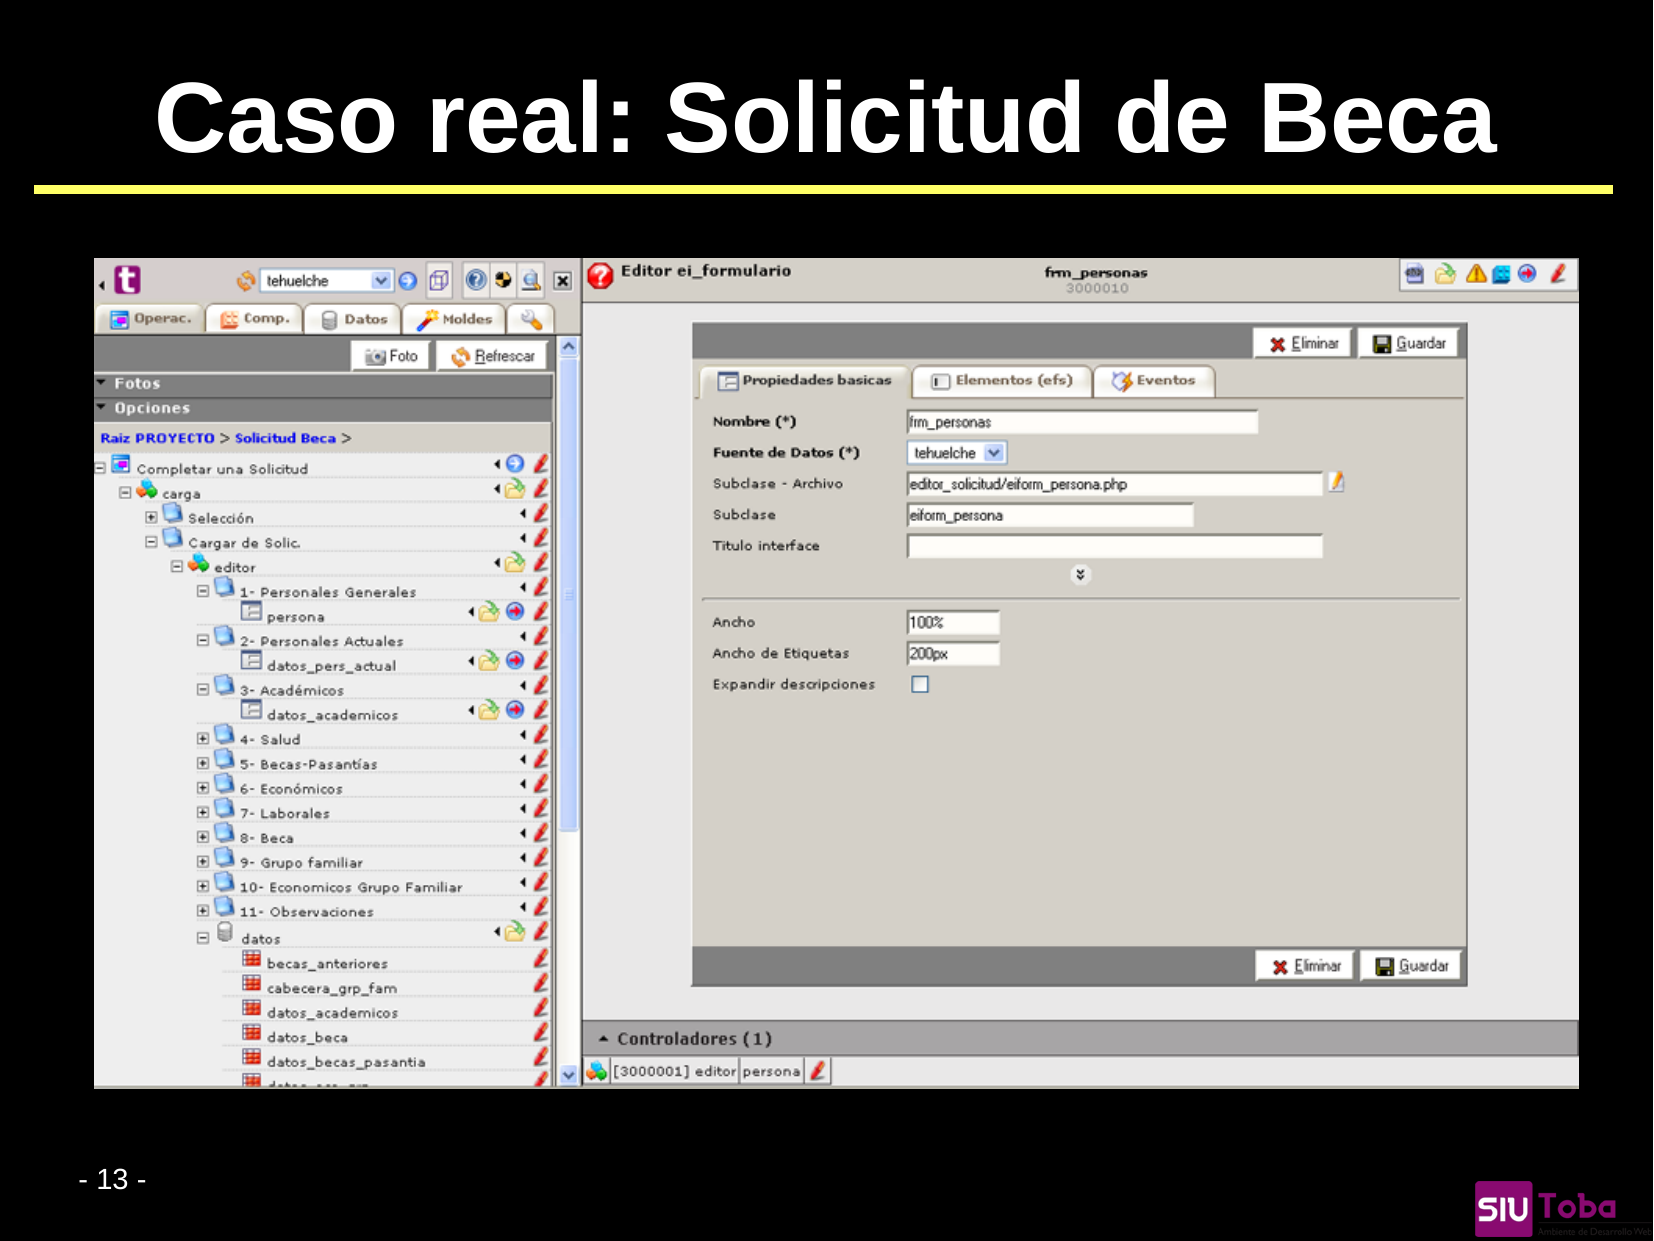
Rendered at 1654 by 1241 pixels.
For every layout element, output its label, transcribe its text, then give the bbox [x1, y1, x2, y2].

title Caso real: Solicitud de Beca [58, 47, 1594, 188]
picture [1475, 1181, 1652, 1237]
picture [94, 258, 1579, 1089]
